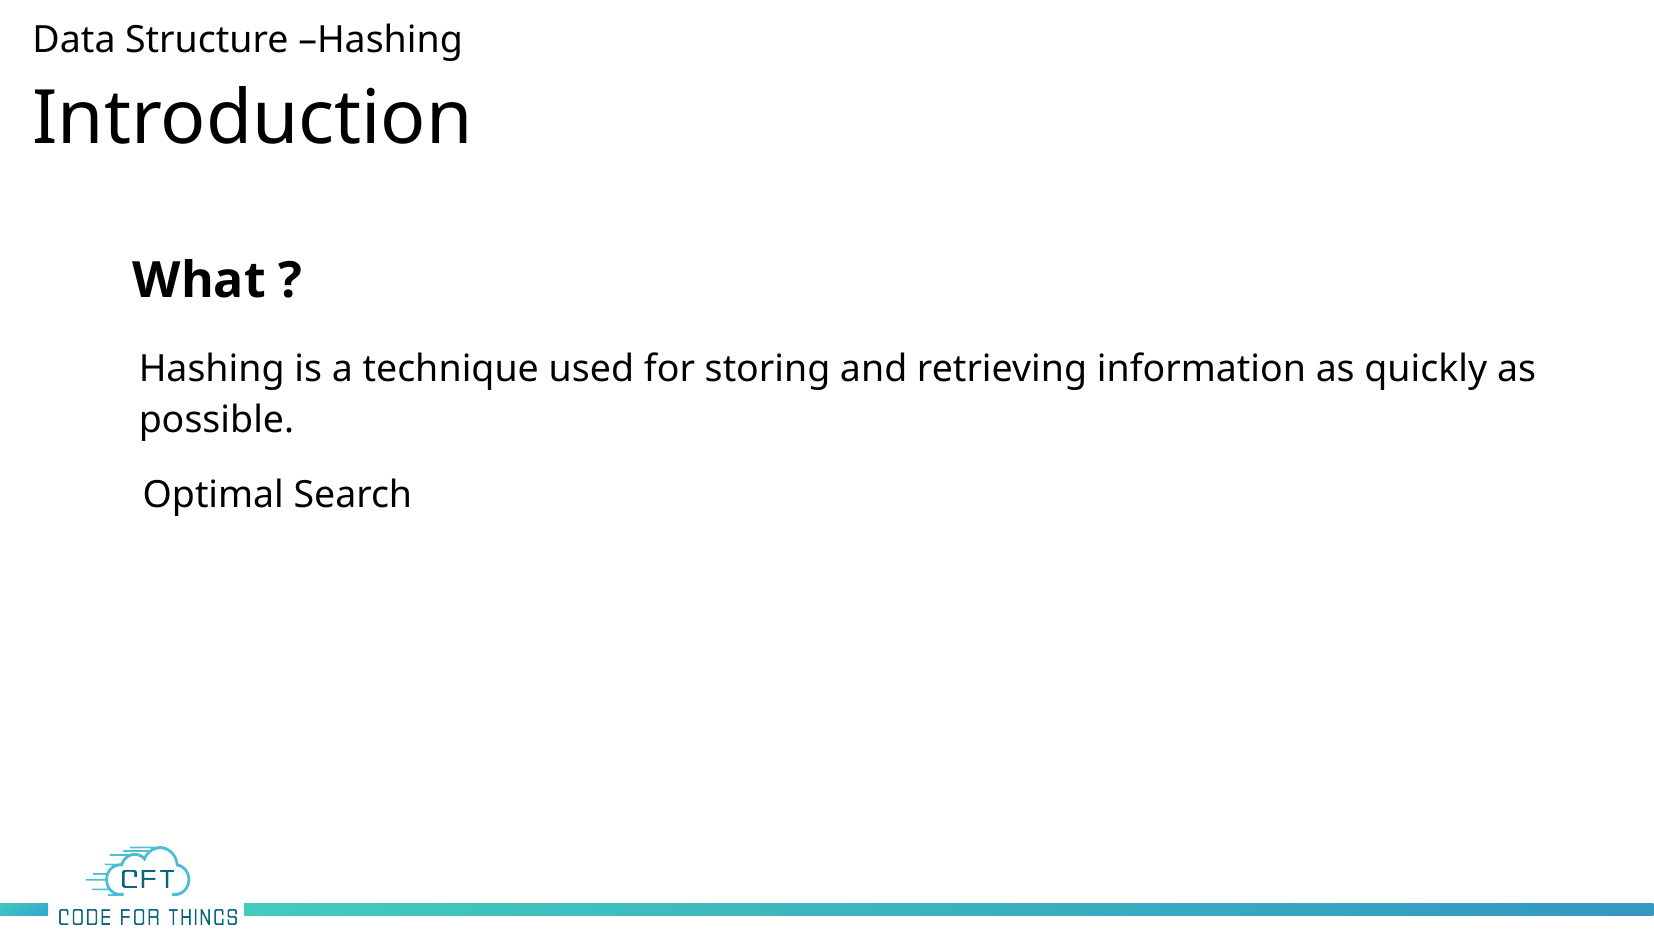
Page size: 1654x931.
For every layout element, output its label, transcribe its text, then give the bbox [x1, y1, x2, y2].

text_box Hashing is a technique used for storing and retrieving information as quickly as possible. [124, 334, 1625, 437]
picture [59, 846, 237, 925]
title Data Structure –Hashing Introduction [32, 12, 1184, 166]
text_box Optimal Search [118, 460, 485, 528]
text_box What ? [118, 236, 343, 310]
